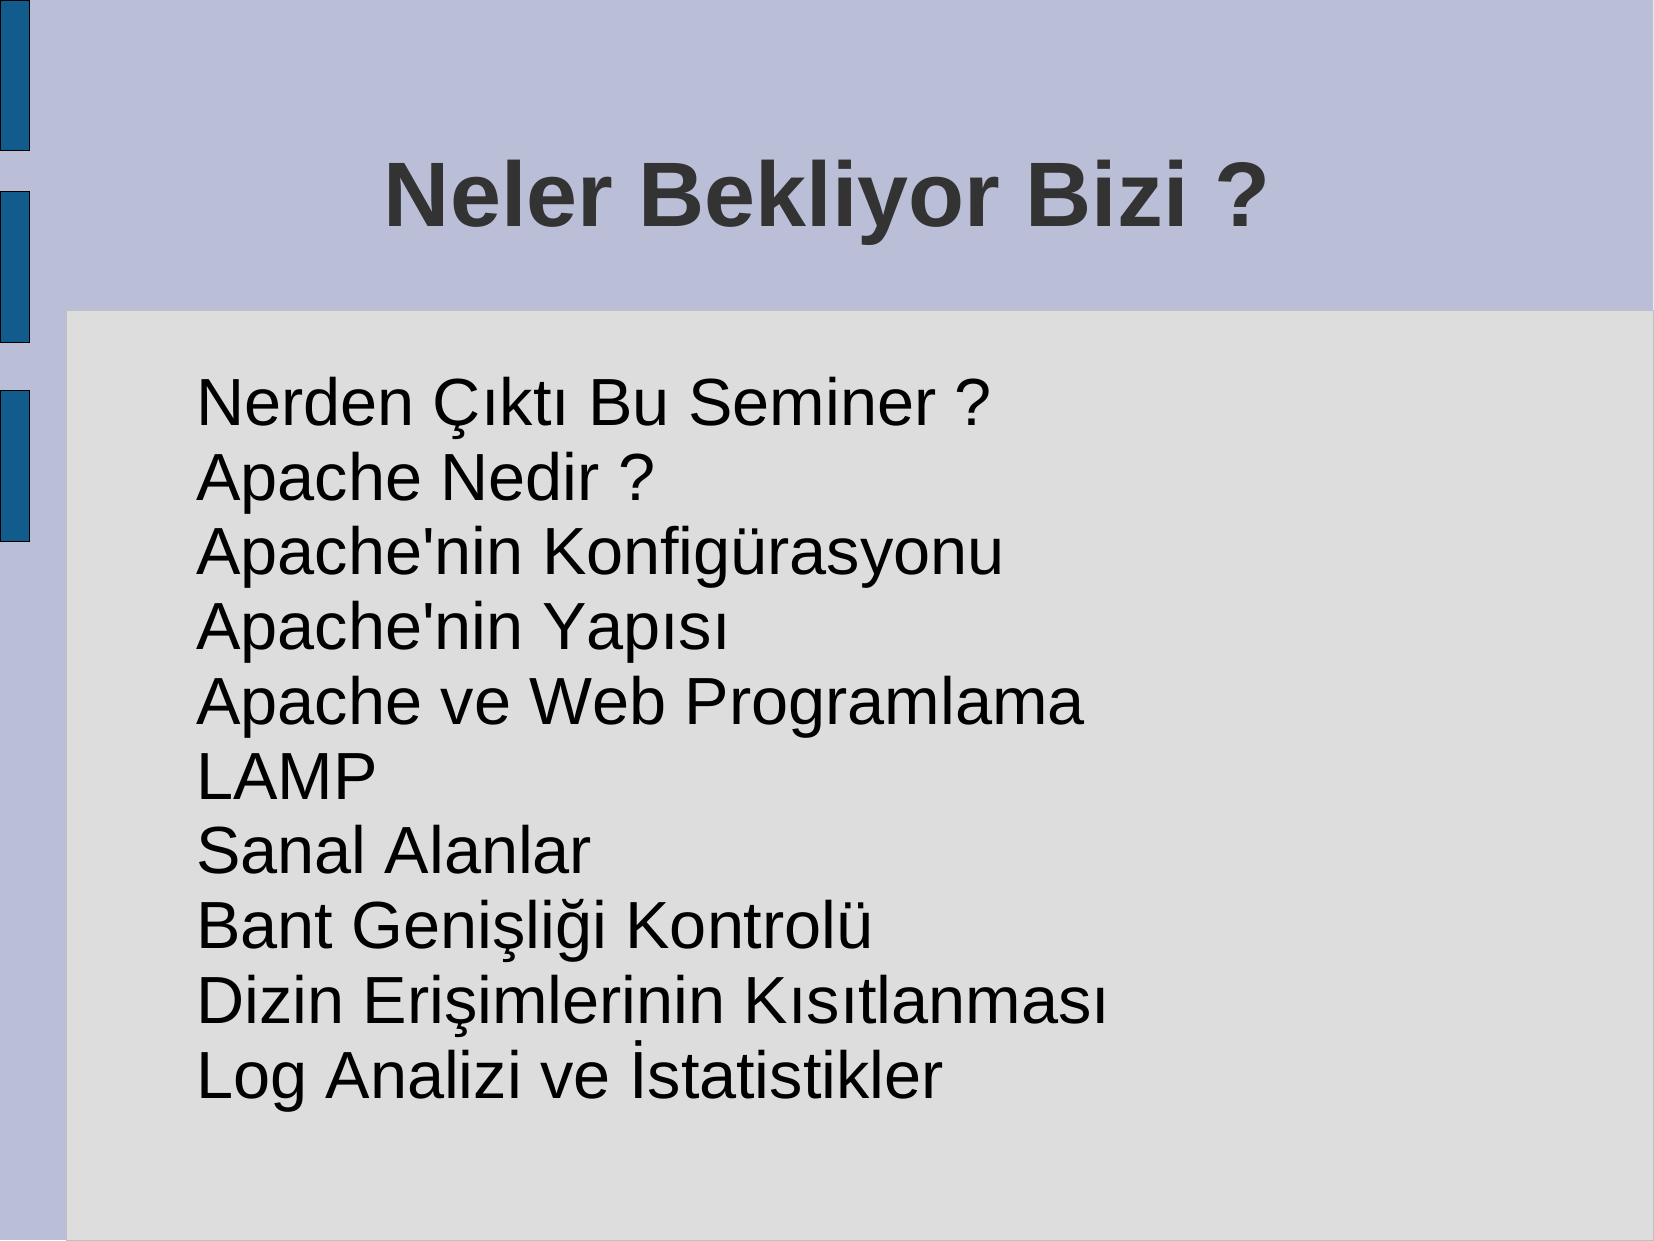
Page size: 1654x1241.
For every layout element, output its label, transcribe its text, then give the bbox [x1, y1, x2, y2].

list Nerden Çıktı Bu Seminer ? Apache Nedir ? Apache'nin Konfigürasyonu Apache'nin Yapısı Apache ve Web Programlama LAMP Sanal Alanlar Bant Genişliği Kontrolü Dizin Erişimlerinin Kısıtlanması Log Analizi ve İstatistikler [178, 364, 1570, 1147]
title Neler Bekliyor Bizi ? [121, 91, 1534, 299]
